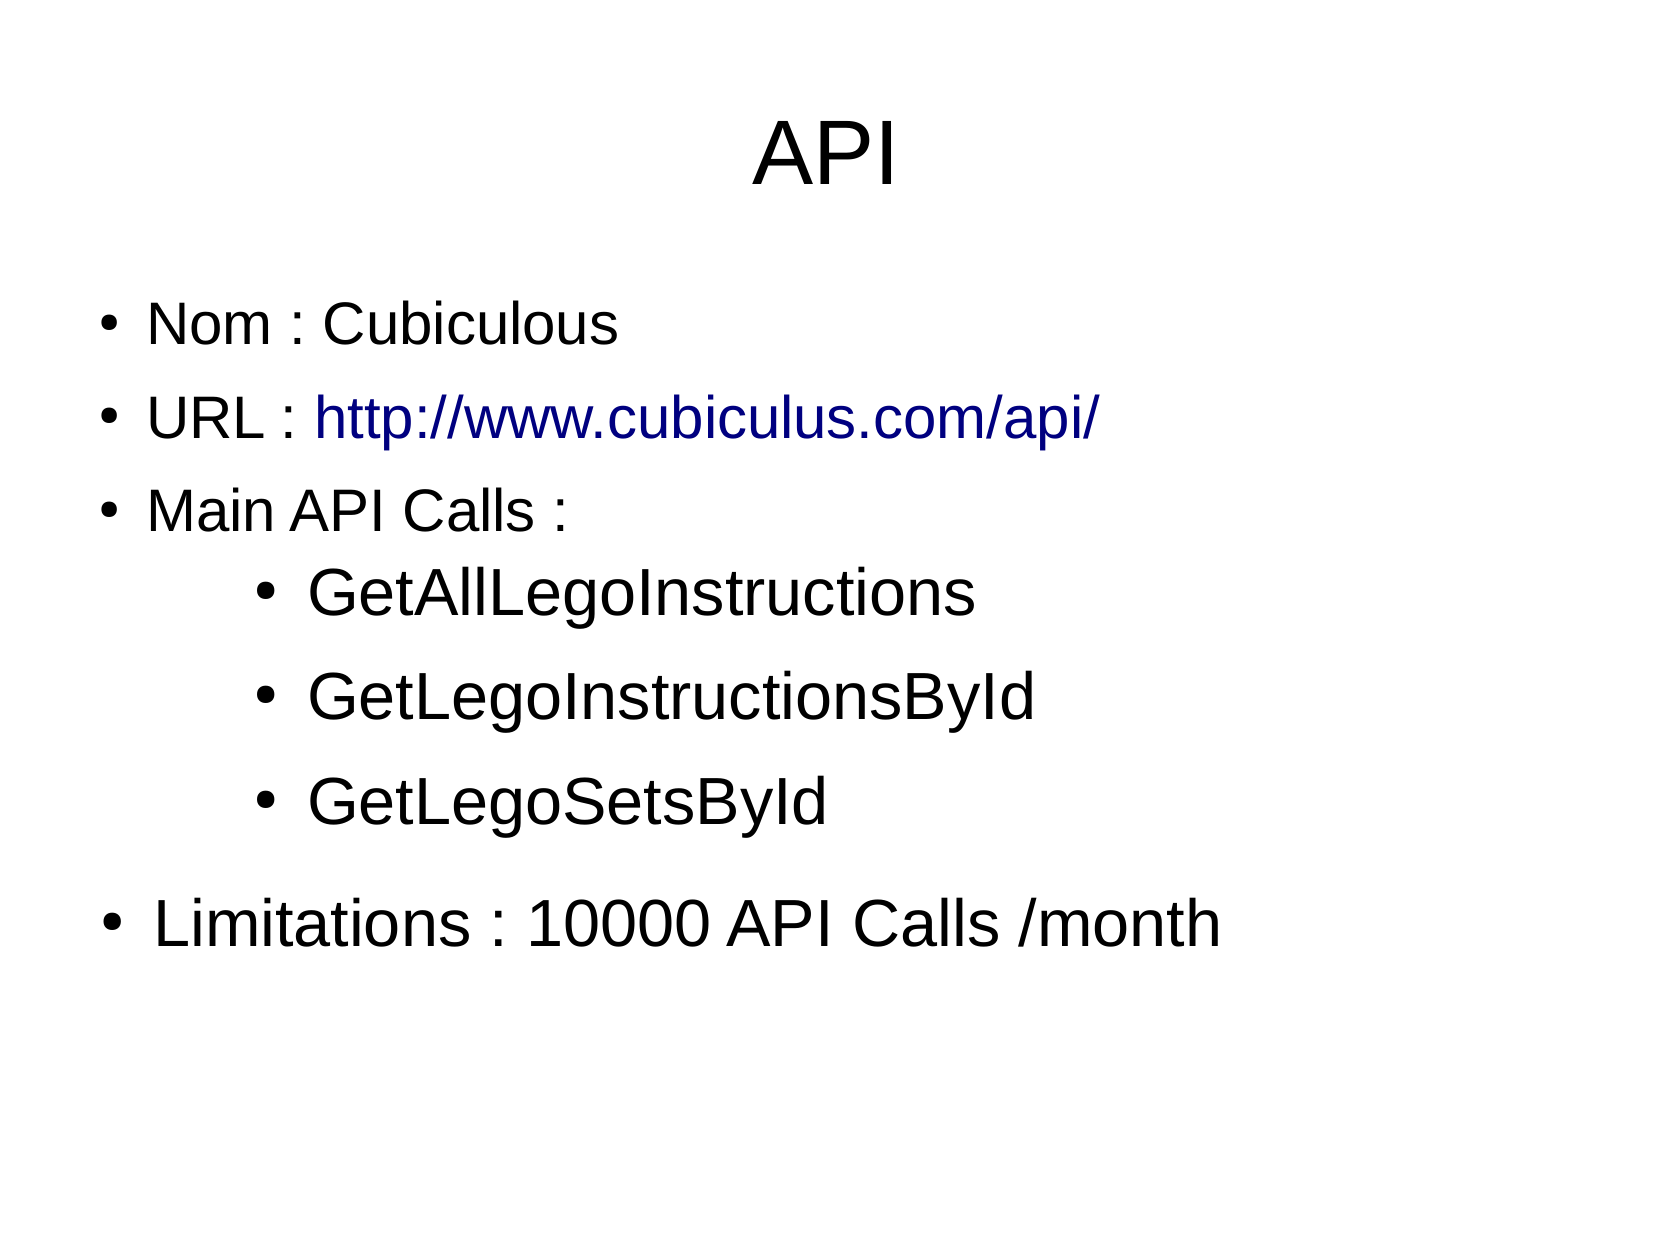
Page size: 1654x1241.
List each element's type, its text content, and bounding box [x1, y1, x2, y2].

list Limitations : 10000 API Calls /month [82, 885, 1538, 1229]
list Nom : Cubiculous URL : http://www.cubiculus.com/api/ Main API Calls : [82, 290, 1538, 634]
title API [82, 49, 1571, 257]
list GetAllLegoInstructions GetLegoInstructionsById GetLegoSetsById [236, 555, 1538, 863]
